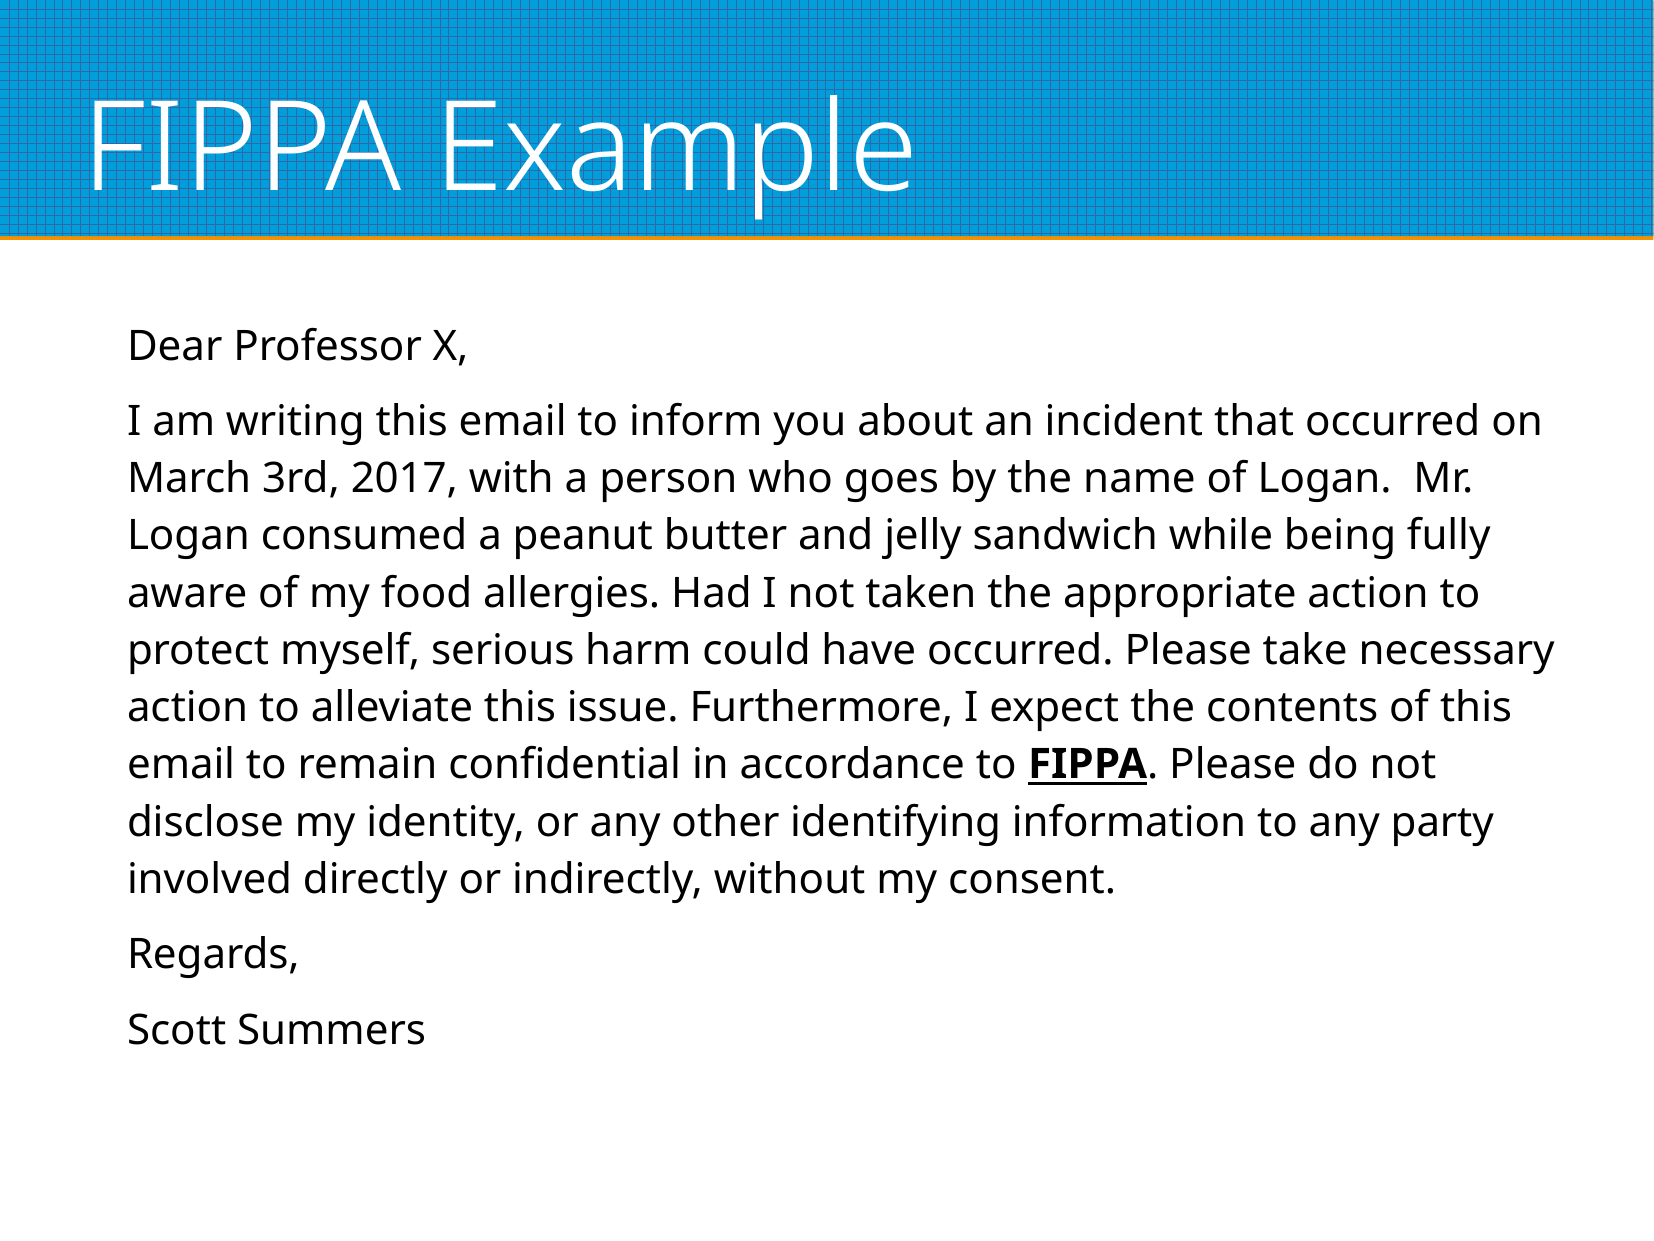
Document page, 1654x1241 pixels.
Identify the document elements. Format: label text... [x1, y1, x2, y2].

title FIPPA Example [82, 19, 1571, 227]
list Dear Professor X, I am writing this email to inform you about an incident that occurred on March 3rd, 2017, with a person who goes by the name of Logan. Mr. Logan consumed a peanut butter and jelly sandwich while being fully aware of my food allergies. Had I not taken the appropriate action to protect myself, serious harm could have occurred. Please take necessary action to alleviate this issue. Furthermore, I expect the contents of this email to remain confidential in accordance to FIPPA. Please do not disclose my identity, or any other identifying information to any party involved directly or indirectly, without my consent. Regards, Scott Summers [82, 314, 1563, 1081]
